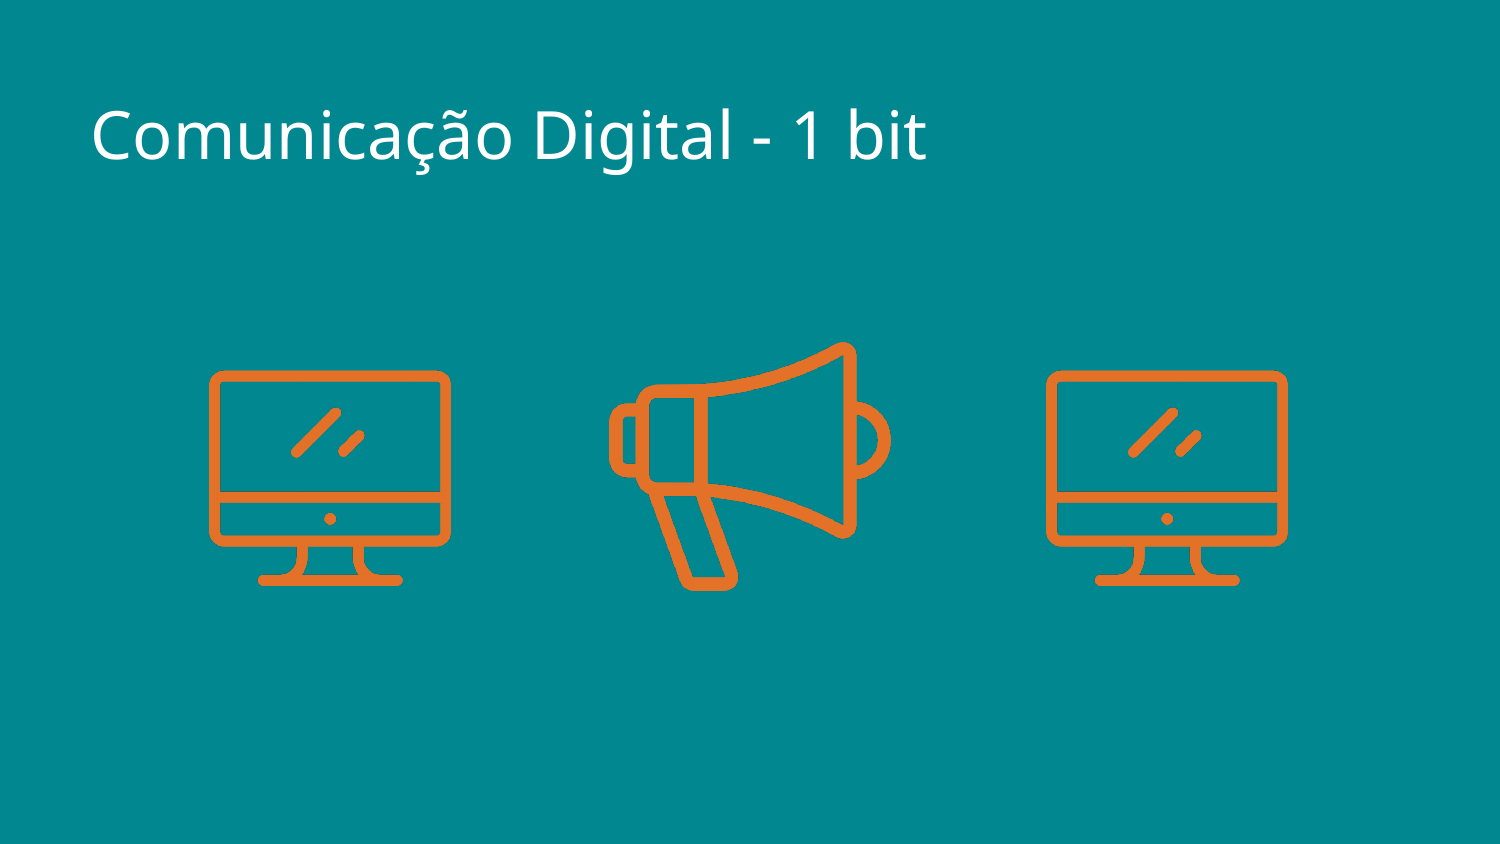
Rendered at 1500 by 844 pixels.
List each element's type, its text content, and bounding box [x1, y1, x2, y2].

picture [609, 325, 891, 607]
picture [1046, 357, 1288, 599]
title Comunicação Digital - 1 bit [75, 77, 1425, 204]
picture [209, 357, 451, 599]
